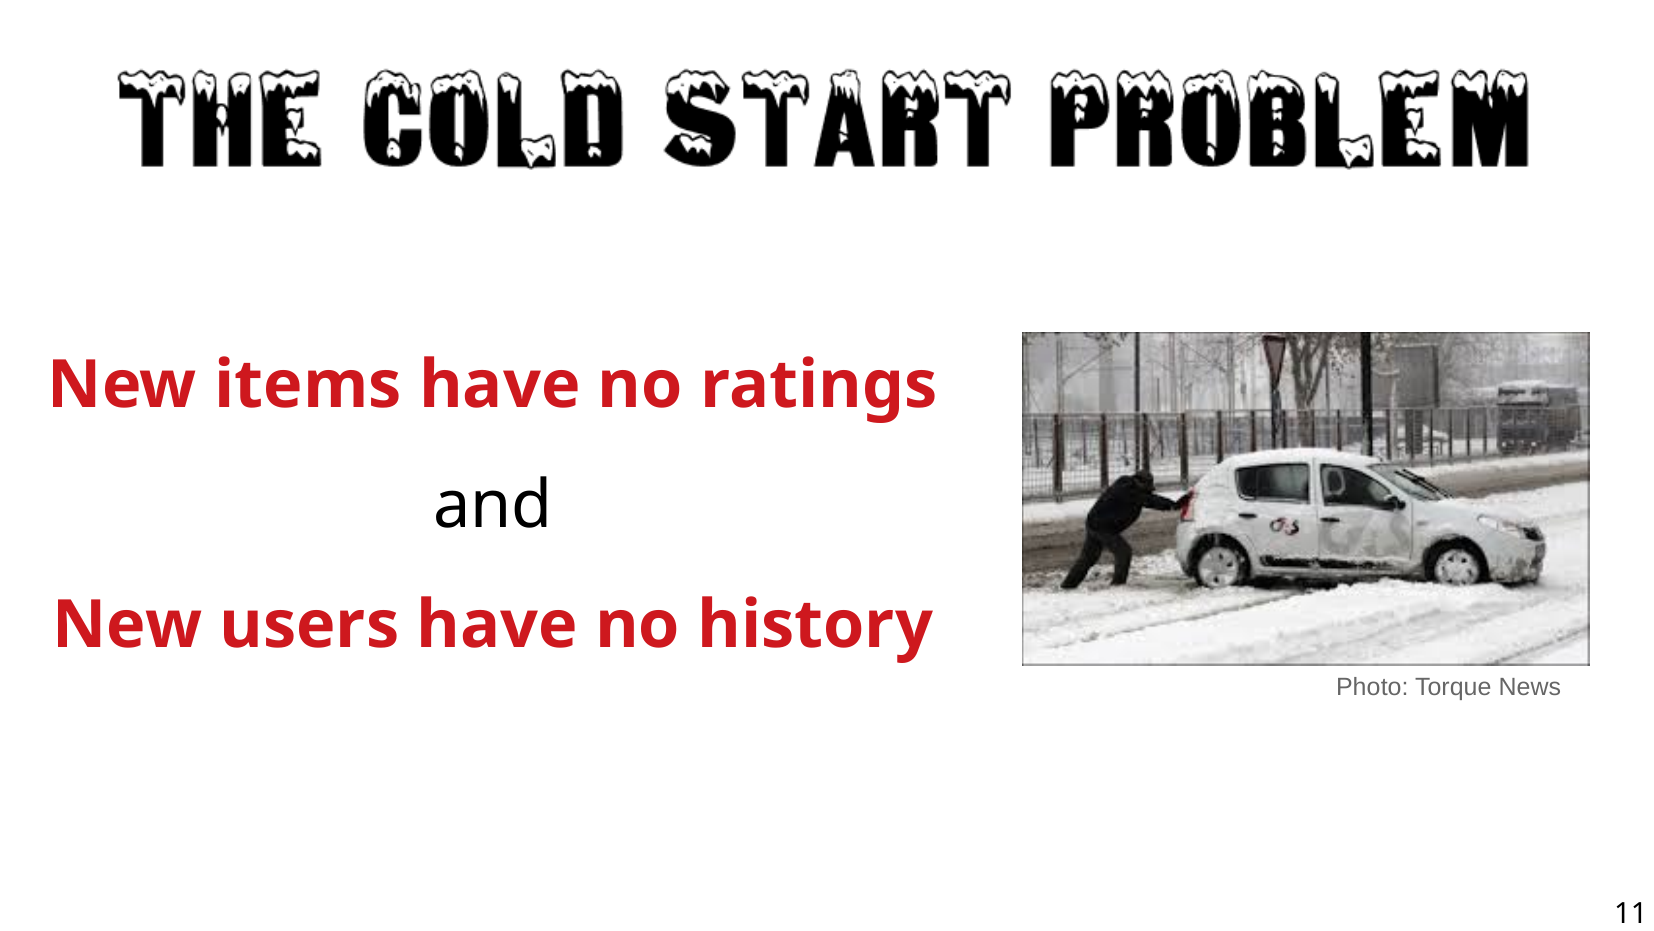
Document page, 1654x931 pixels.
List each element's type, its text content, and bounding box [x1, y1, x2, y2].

picture [1022, 332, 1590, 666]
picture [115, 66, 1549, 181]
list New items have no ratings and New users have no history [29, 335, 957, 672]
text_box Photo: Torque News [1183, 665, 1584, 709]
